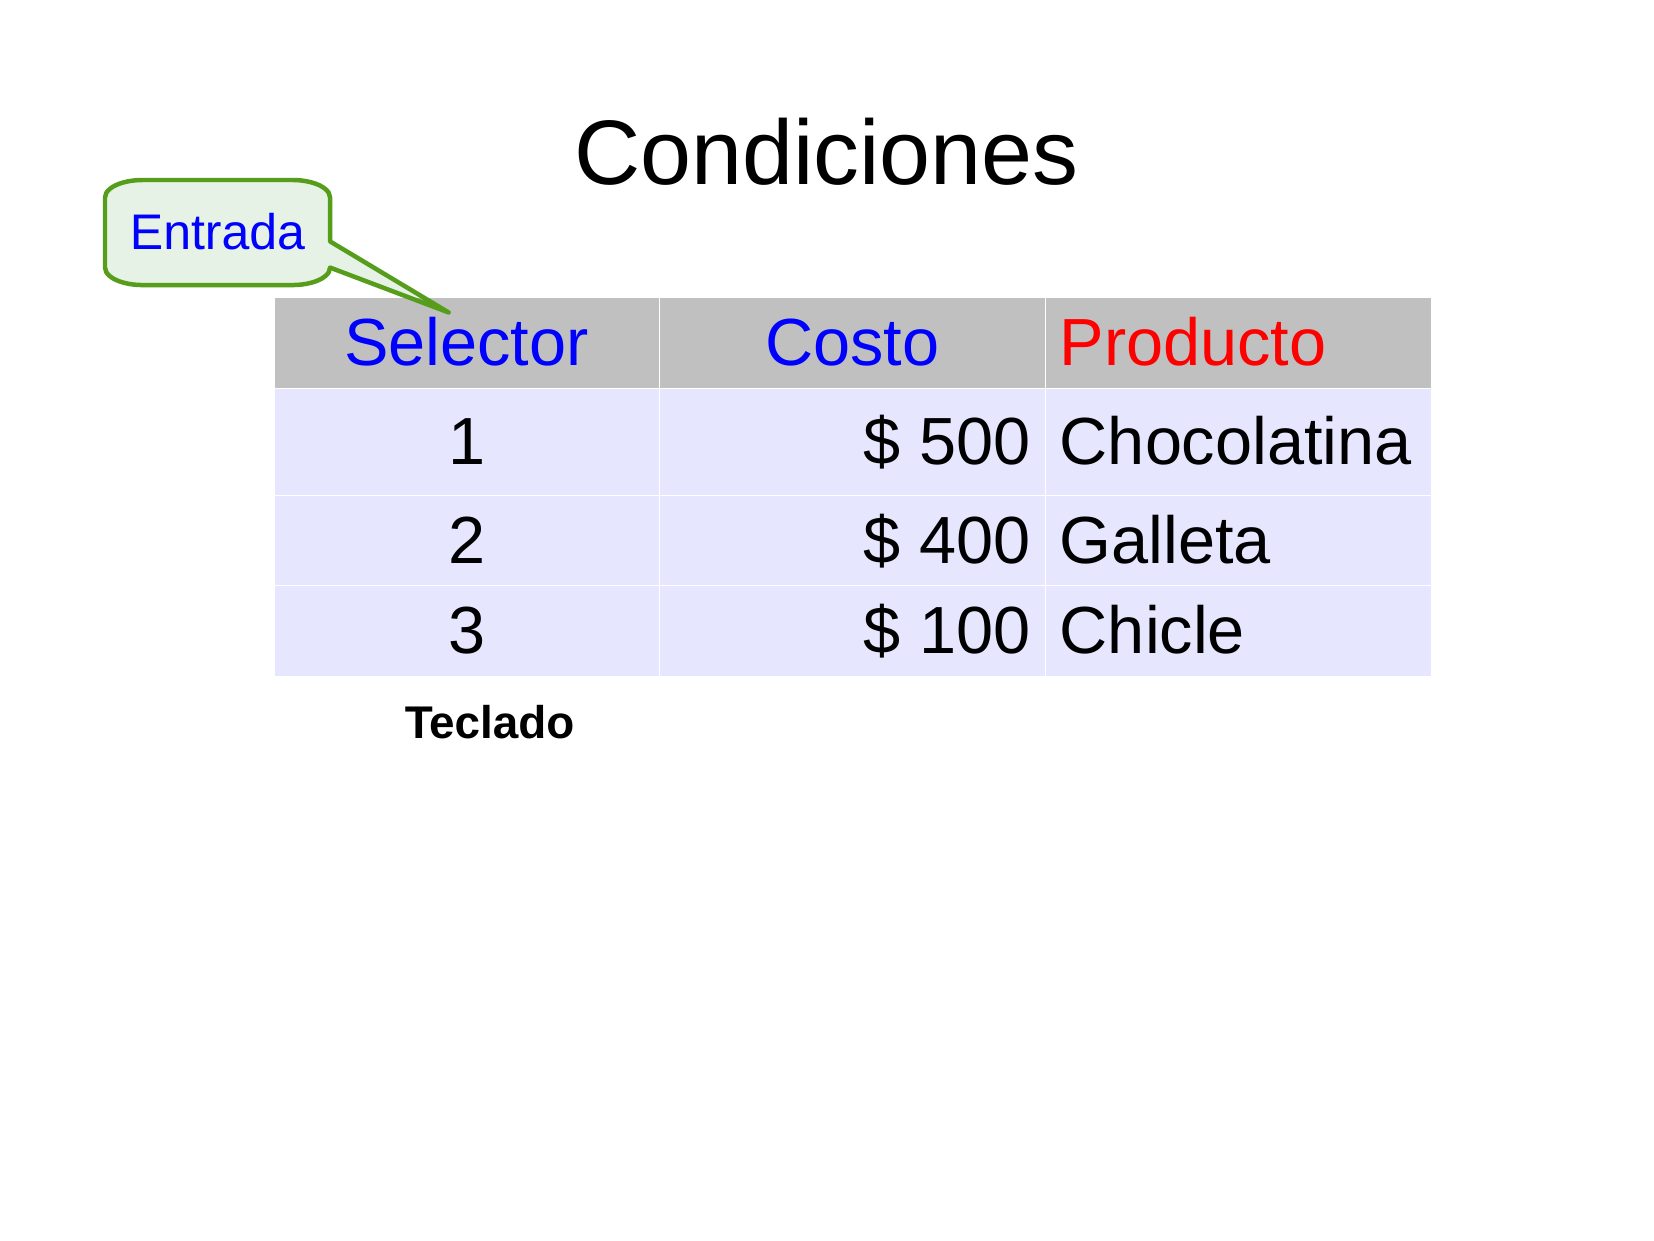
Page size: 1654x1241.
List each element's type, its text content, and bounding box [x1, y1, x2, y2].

table_cell 3 [275, 586, 659, 676]
table_cell $ 400 [660, 496, 1045, 585]
title Condiciones [82, 49, 1571, 257]
table_header Producto [1046, 298, 1431, 388]
table_cell Galleta [1046, 496, 1431, 585]
table_cell Chocolatina [1046, 389, 1431, 495]
table_cell Chicle [1046, 586, 1431, 676]
table_cell 1 [275, 389, 659, 495]
table_header Costo [660, 298, 1045, 388]
text_box Entrada [105, 180, 449, 313]
table_cell $ 100 [660, 586, 1045, 676]
text_box Teclado [390, 690, 590, 757]
table_cell 2 [275, 496, 659, 585]
table_cell $ 500 [660, 389, 1045, 495]
table_header Selector [275, 298, 659, 388]
